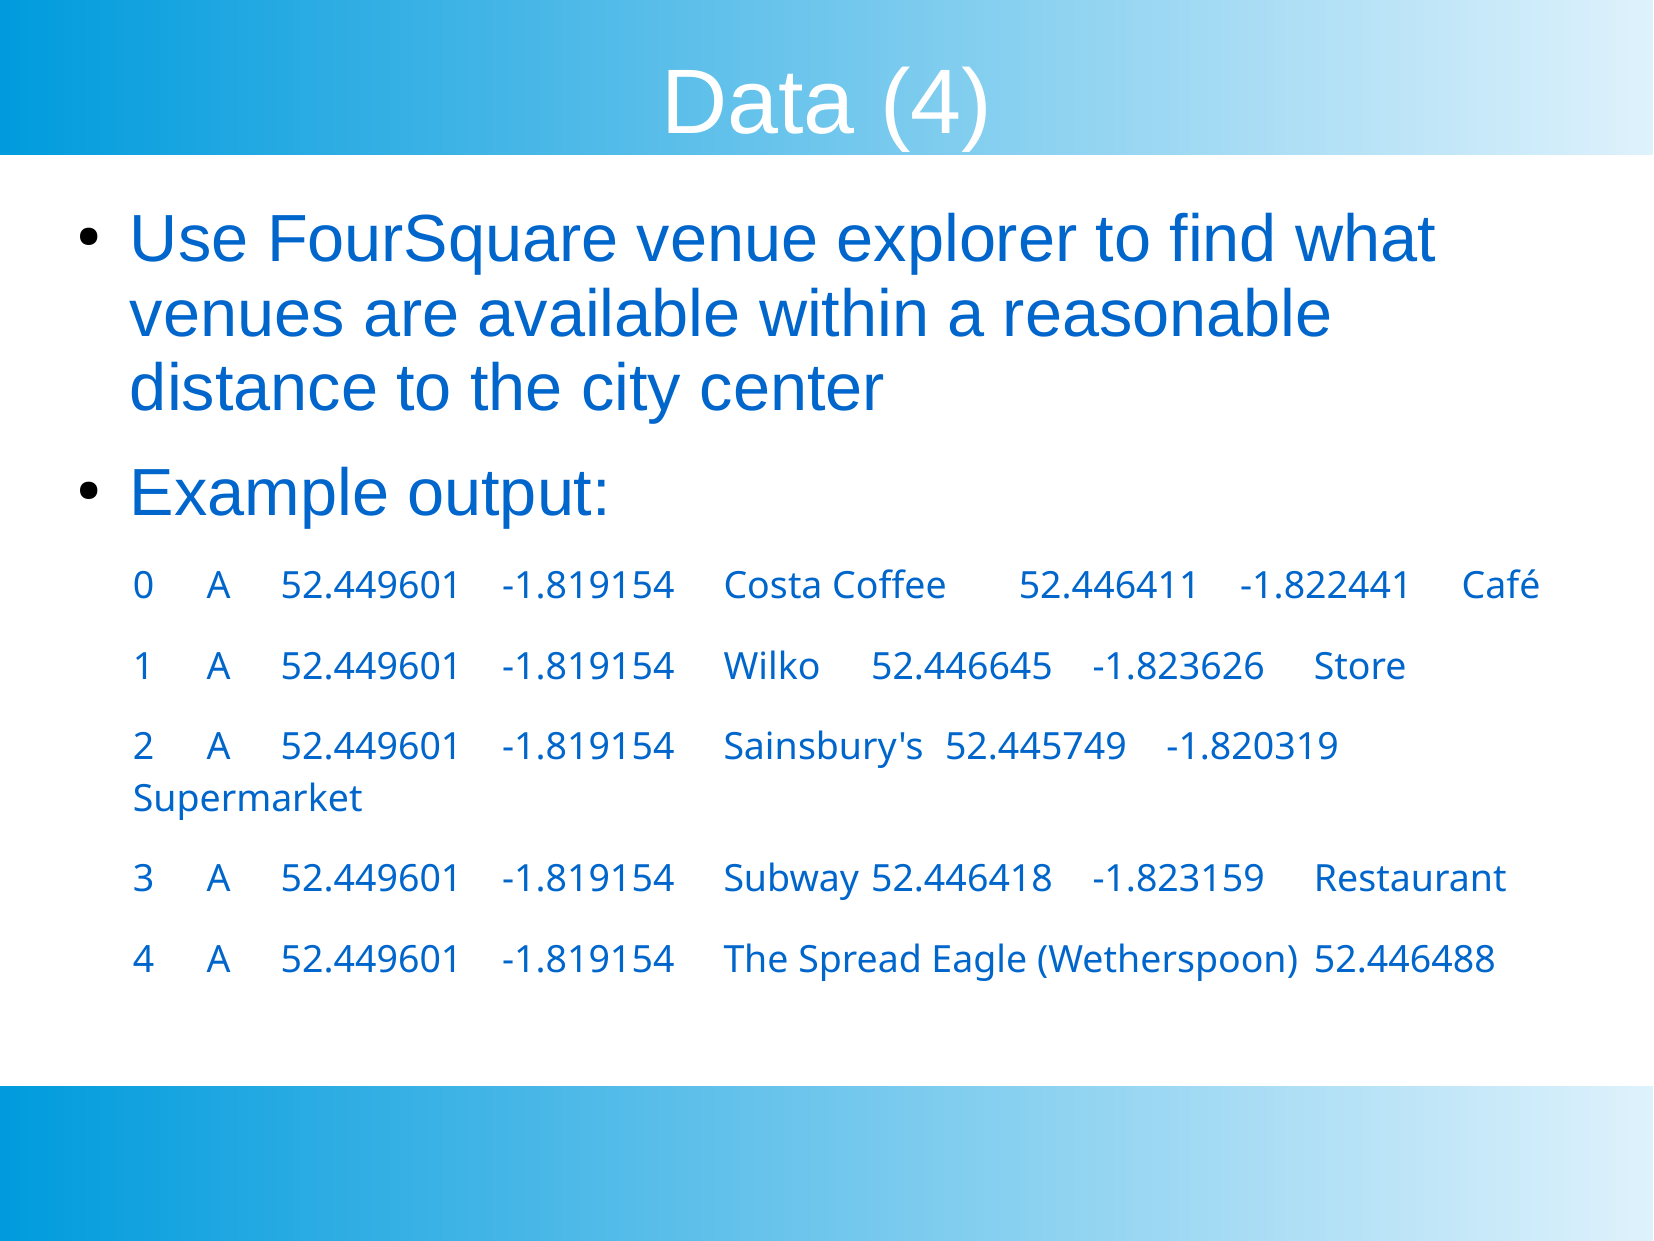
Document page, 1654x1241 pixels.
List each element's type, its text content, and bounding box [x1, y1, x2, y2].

list Use FourSquare venue explorer to find what venues are available within a reasonable distance to the city center Example output: 0 A 52.449601 -1.819154 Costa Coffee 52.446411 -1.822441 Café 1 A 52.449601 -1.819154 Wilko 52.446645 -1.823626 Store 2 A 52.449601 -1.819154 Sainsbury's 52.445749 -1.820319 Supermarket 3 A 52.449601 -1.819154 Subway 52.446418 -1.823159 Restaurant 4 A 52.449601 -1.819154 The Spread Eagle (Wetherspoon) 52.446488 [59, 200, 1571, 1004]
title Data (4) [82, 49, 1571, 155]
